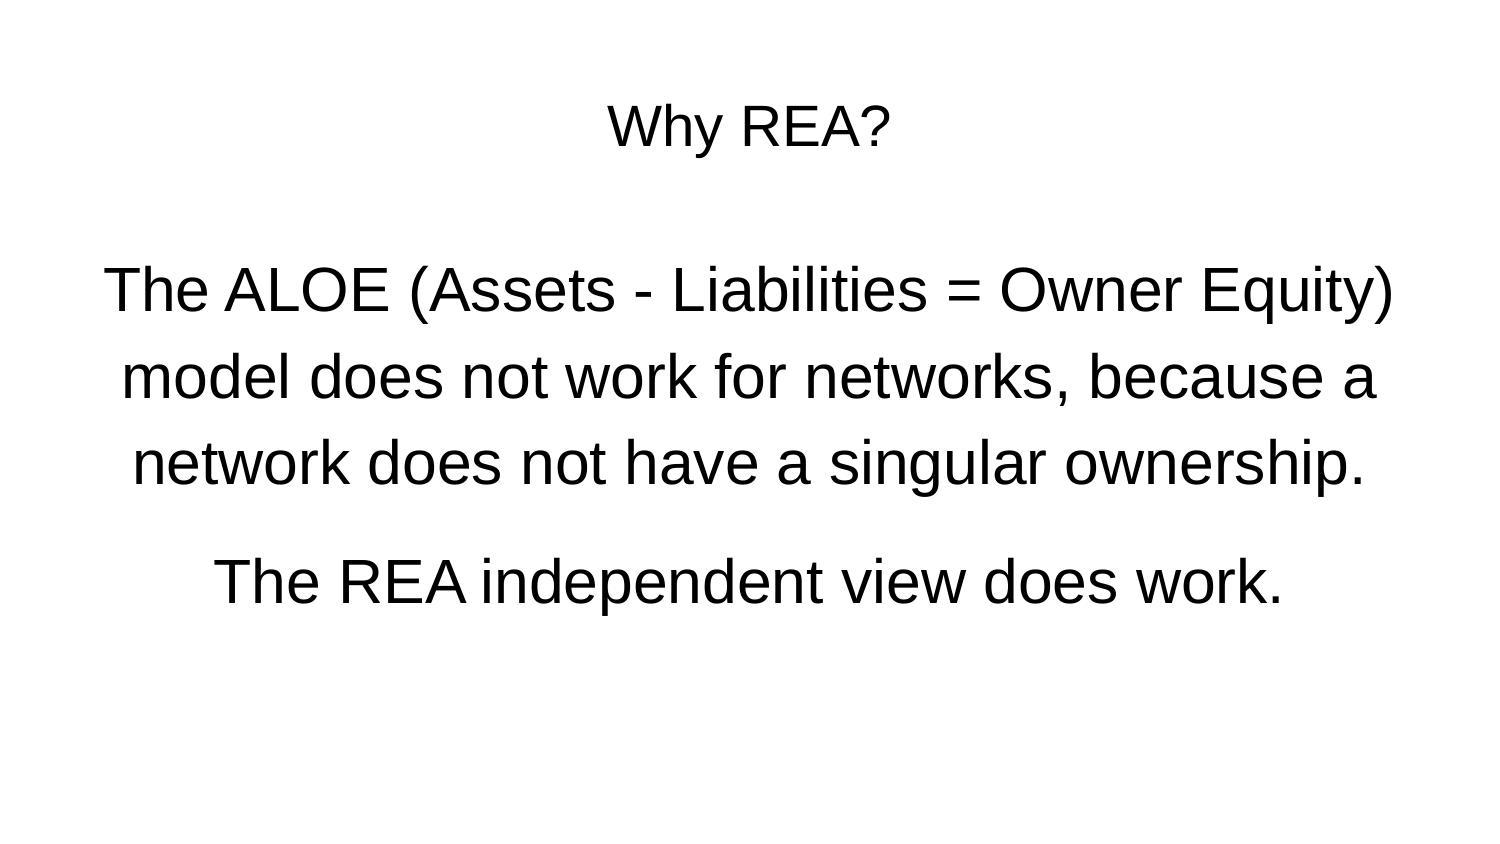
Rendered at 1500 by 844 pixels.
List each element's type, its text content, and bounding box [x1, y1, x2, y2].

title Why REA? [51, 72, 1449, 167]
list The ALOE (Assets - Liabilities = Owner Equity) model does not work for networks, because a network does not have a singular ownership. The REA independent view does work. [51, 223, 1449, 784]
